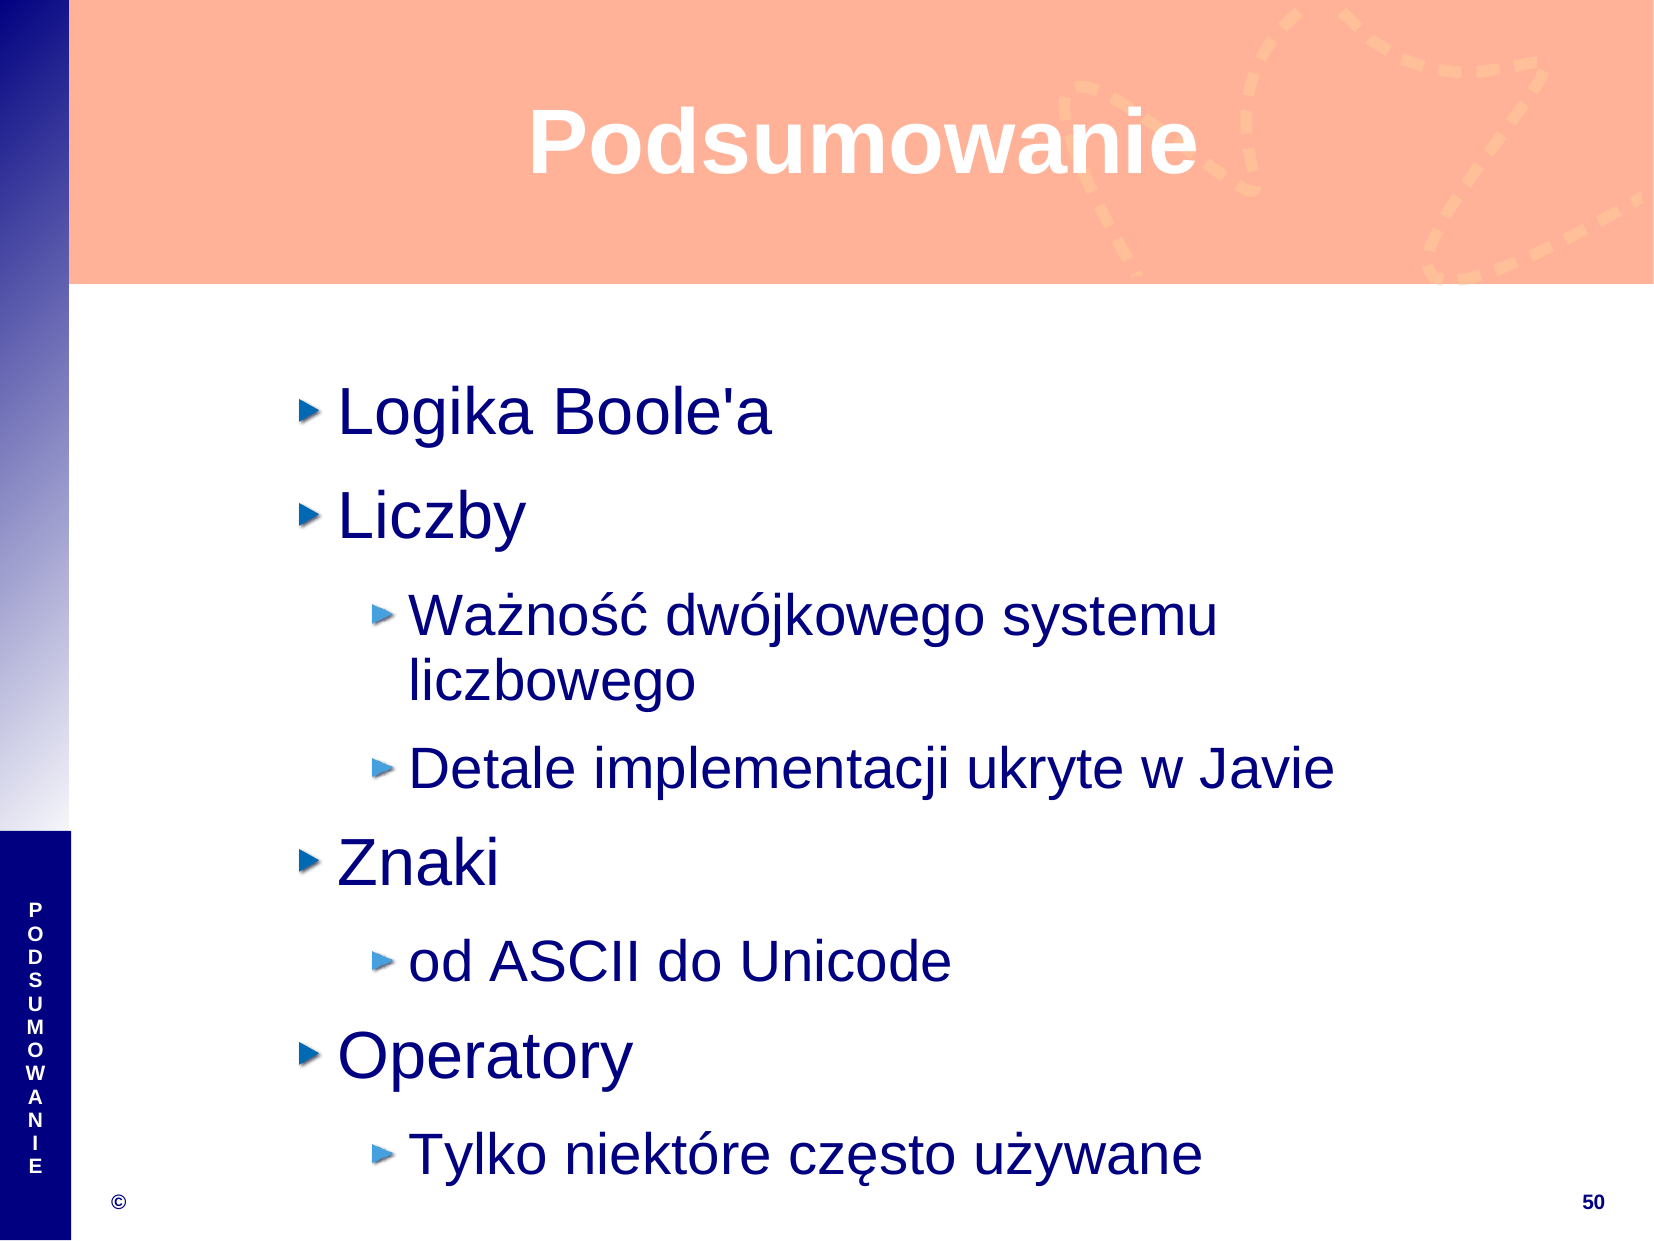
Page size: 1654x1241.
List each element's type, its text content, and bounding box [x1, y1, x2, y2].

list Logika Boole'a Liczby Ważność dwójkowego systemu liczbowego Detale implementacji ukryte w Javie Znaki od ASCII do Unicode Operatory Tylko niektóre często używane [266, 374, 1496, 1186]
title Podsumowanie [111, 37, 1617, 246]
text_box P O D S U M O W A N I E [0, 830, 71, 1241]
